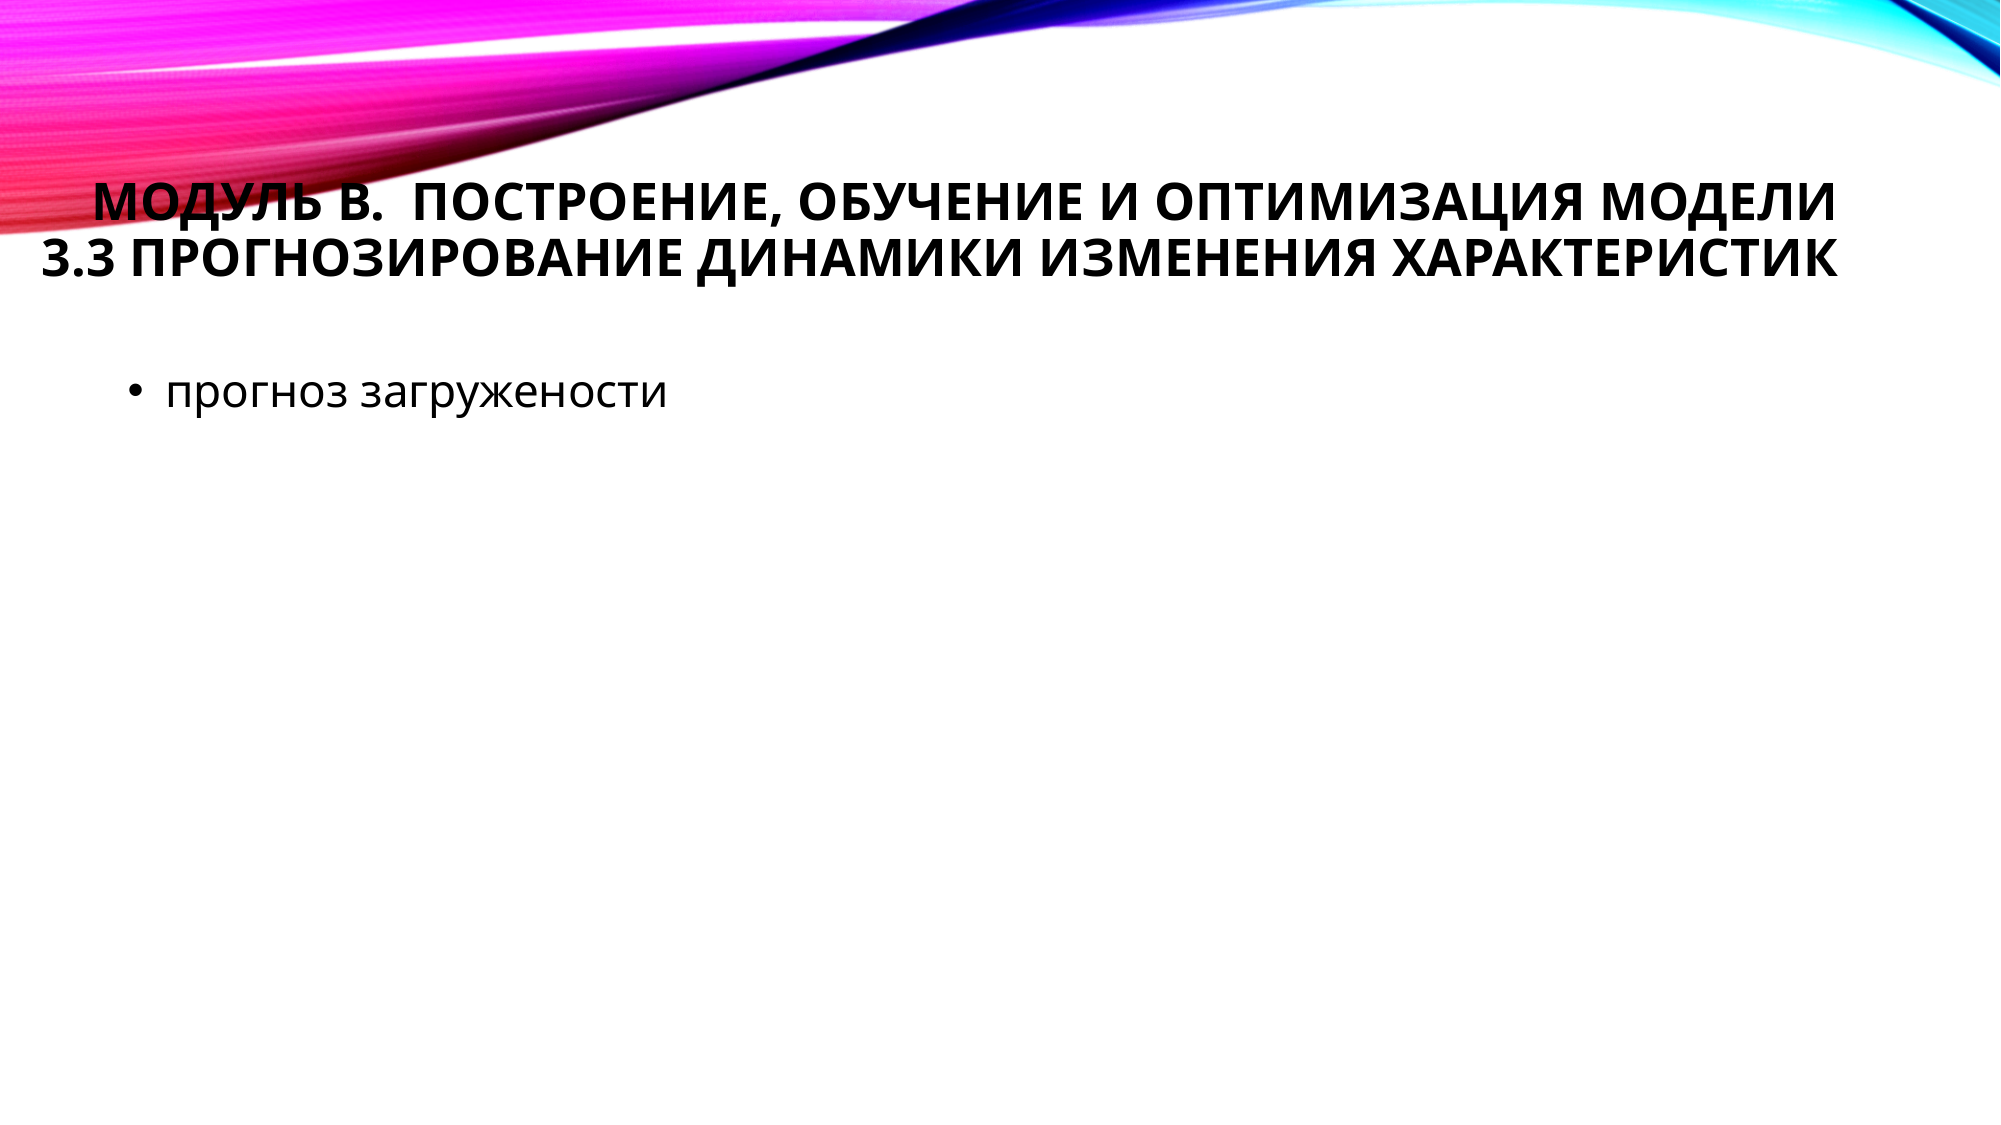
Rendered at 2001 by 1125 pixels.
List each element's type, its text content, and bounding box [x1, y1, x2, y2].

title Модуль В. Построение, обучение и оптимизация модели 3.3 Прогнозирование динамики изменения характеристик [26, 125, 1986, 338]
list прогноз загружености [112, 360, 1888, 1021]
